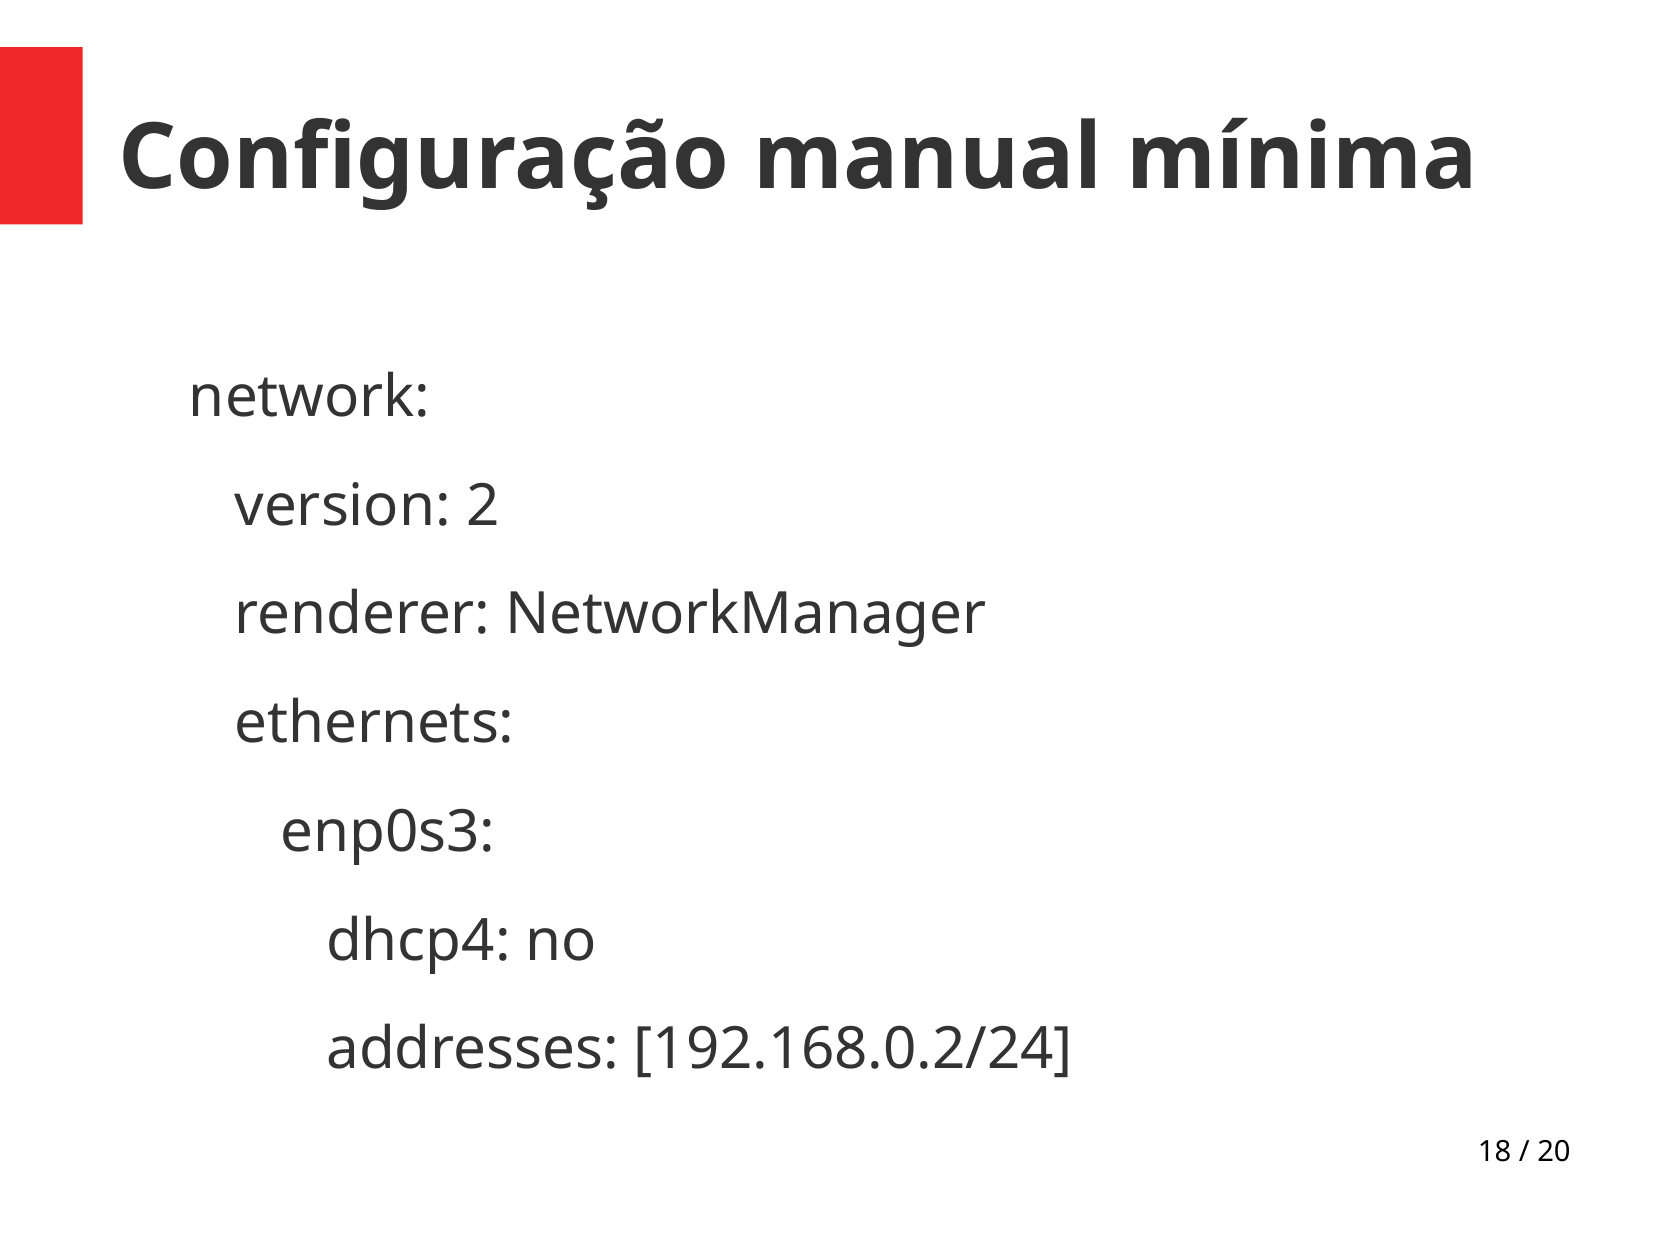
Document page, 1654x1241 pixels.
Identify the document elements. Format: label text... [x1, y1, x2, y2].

list network: version: 2 renderer: NetworkManager ethernets: enp0s3: dhcp4: no addresses: [192.168.0.2/24] [118, 354, 1536, 1074]
title Configuração manual mínima [118, 45, 1571, 260]
